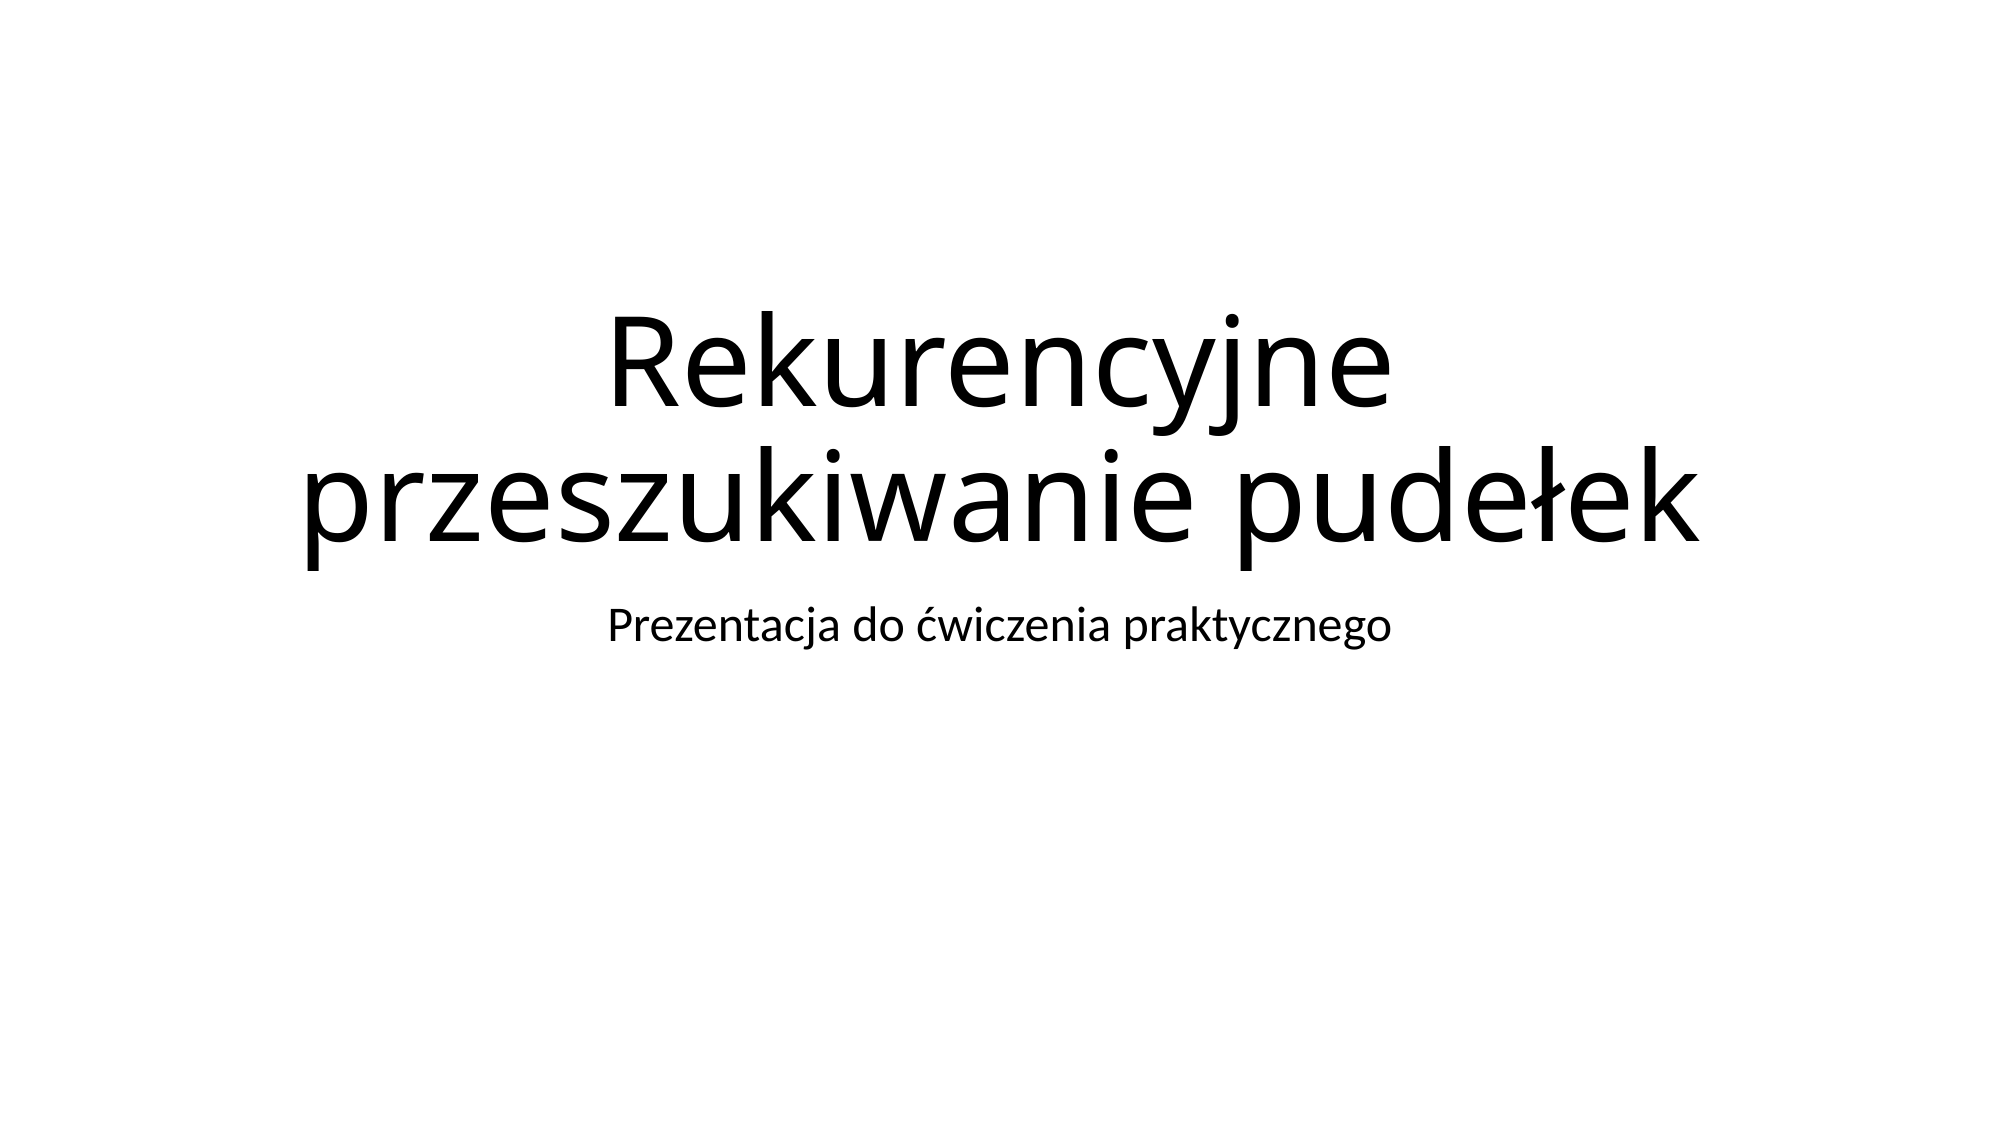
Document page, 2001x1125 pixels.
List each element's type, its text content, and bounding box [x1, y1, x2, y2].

title Rekurencyjne przeszukiwanie pudełek [249, 184, 1750, 576]
subtitle Prezentacja do ćwiczenia praktycznego [249, 590, 1750, 863]
